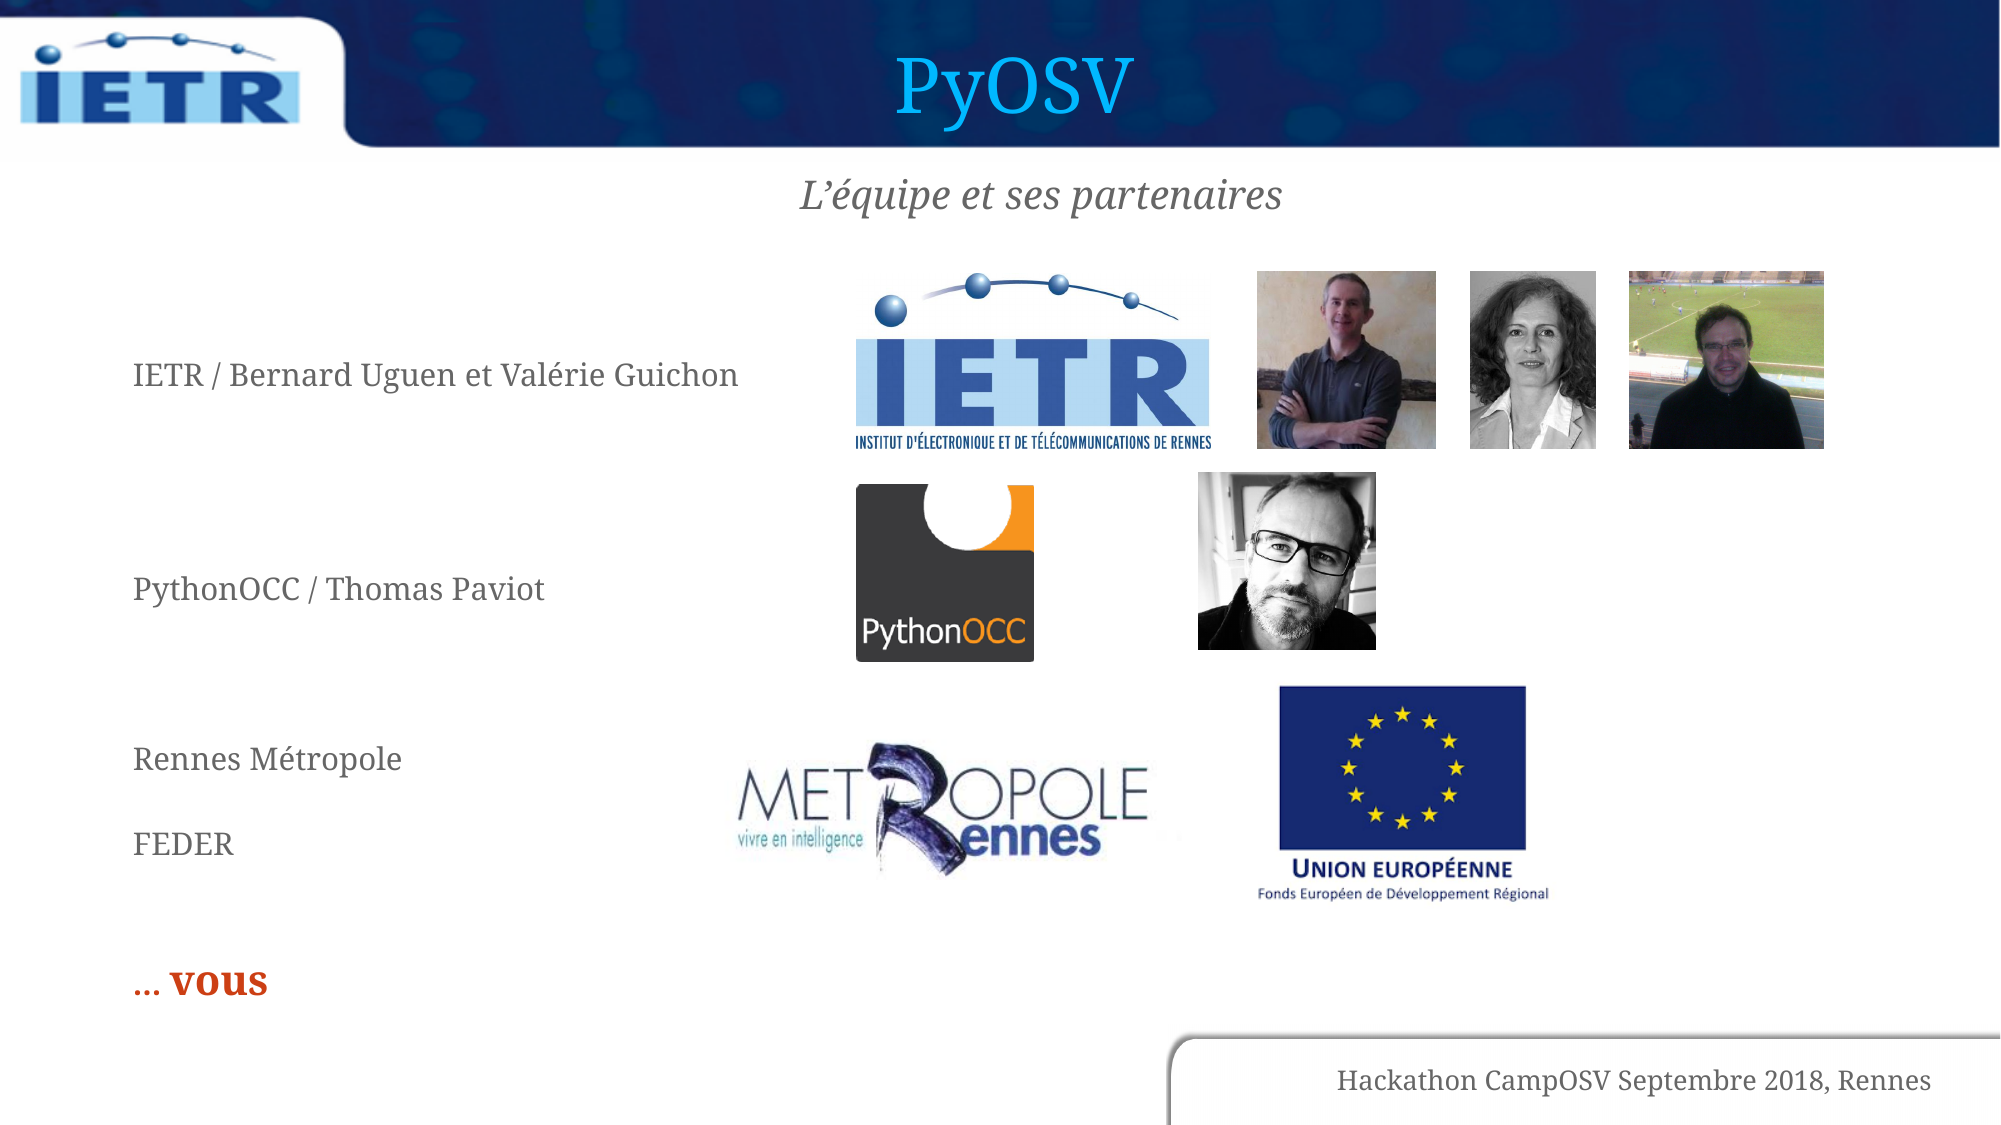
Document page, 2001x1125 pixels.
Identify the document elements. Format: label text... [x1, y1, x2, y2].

picture [1470, 271, 1596, 449]
text_box L’équipe et ses partenaires [785, 159, 1231, 253]
picture [1198, 472, 1376, 650]
picture [1629, 271, 1824, 449]
picture [0, 0, 2000, 165]
text_box PyOSV [879, 23, 1156, 143]
text_box Hackathon CampOSV Septembre 2018, Rennes [1867, 1054, 1914, 1106]
picture [856, 484, 1034, 662]
picture [1867, 1024, 2001, 1125]
picture [1257, 271, 1436, 449]
picture [1241, 673, 1560, 922]
picture [686, 720, 1182, 880]
text_box IETR / Bernard Uguen et Valérie Guichon PythonOCC / Thomas Paviot Rennes Métropole FEDER … vous [118, 259, 1867, 1125]
picture [856, 273, 1211, 449]
